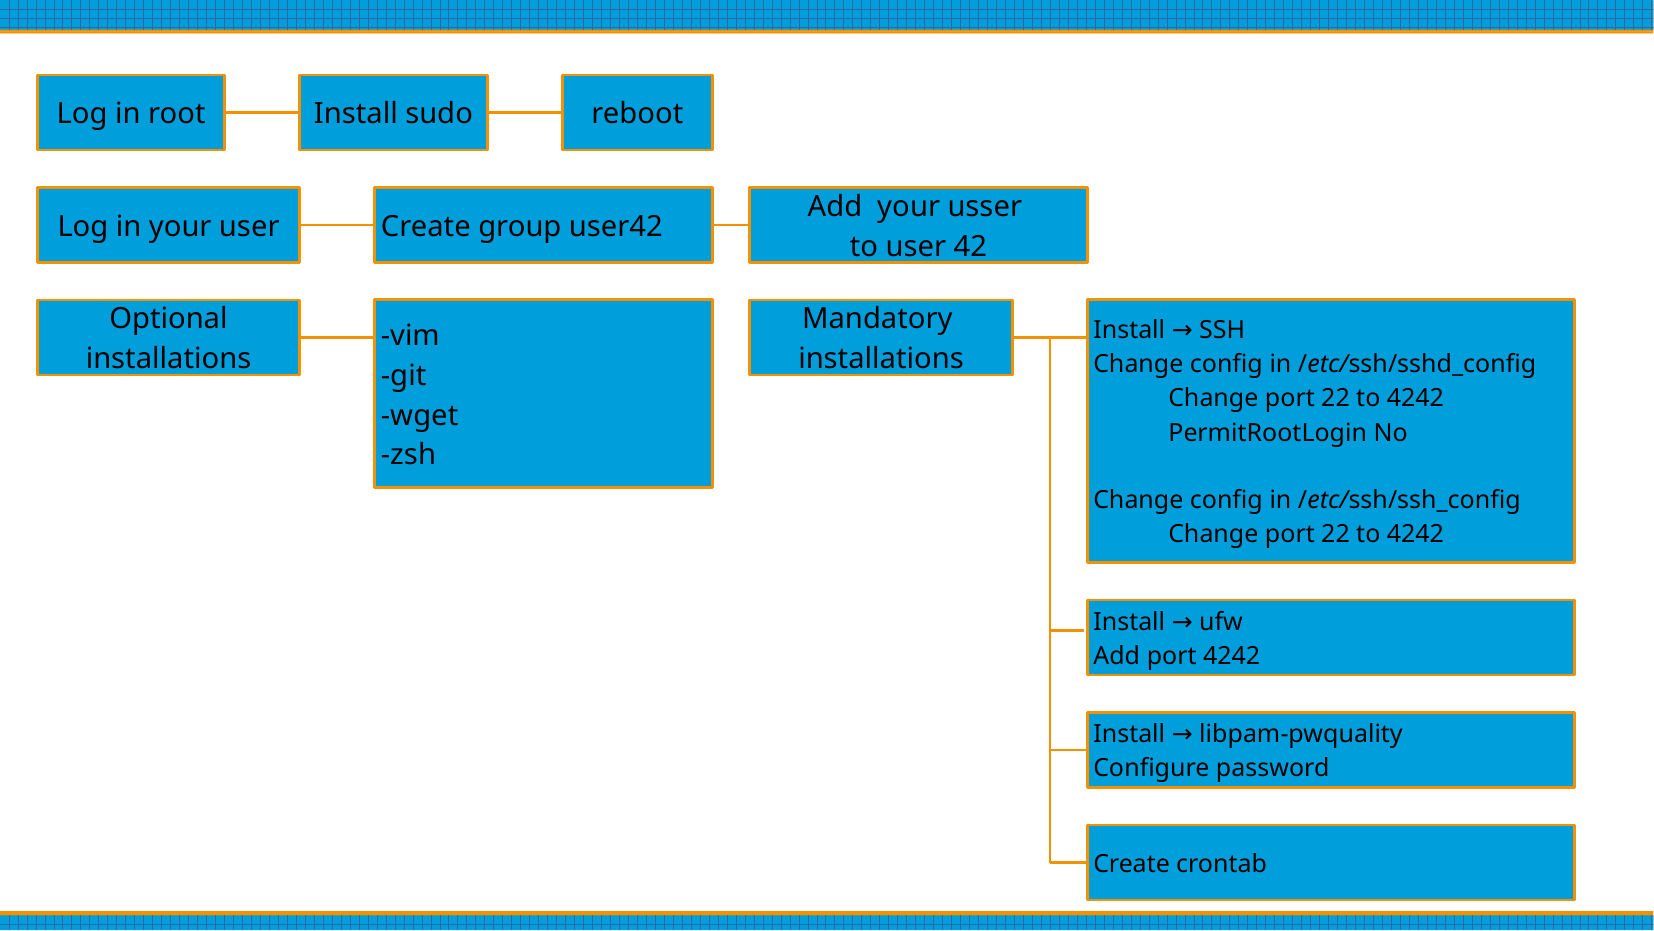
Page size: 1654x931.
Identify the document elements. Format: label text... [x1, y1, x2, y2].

text_box Install sudo [299, 75, 488, 151]
text_box Optional installations [37, 300, 300, 376]
text_box Create group user42 [374, 187, 713, 263]
text_box Add your usser to user 42 [749, 187, 1088, 263]
text_box Install → SSH Change config in /etc/ssh/sshd_config Change port 22 to 4242 PermitRootLogin No Change config in /etc/ssh/ssh_config Change port 22 to 4242 [1087, 299, 1575, 563]
text_box Log in your user [37, 187, 300, 263]
text_box Install → ufw Add port 4242 [1087, 600, 1575, 676]
text_box -vim -git -wget -zsh [374, 299, 713, 488]
text_box Create crontab [1087, 825, 1575, 901]
text_box Log in root [37, 75, 225, 151]
text_box Mandatory installations [749, 300, 1013, 376]
text_box reboot [562, 75, 713, 151]
text_box Install → libpam-pwquality Configure password [1087, 712, 1575, 788]
